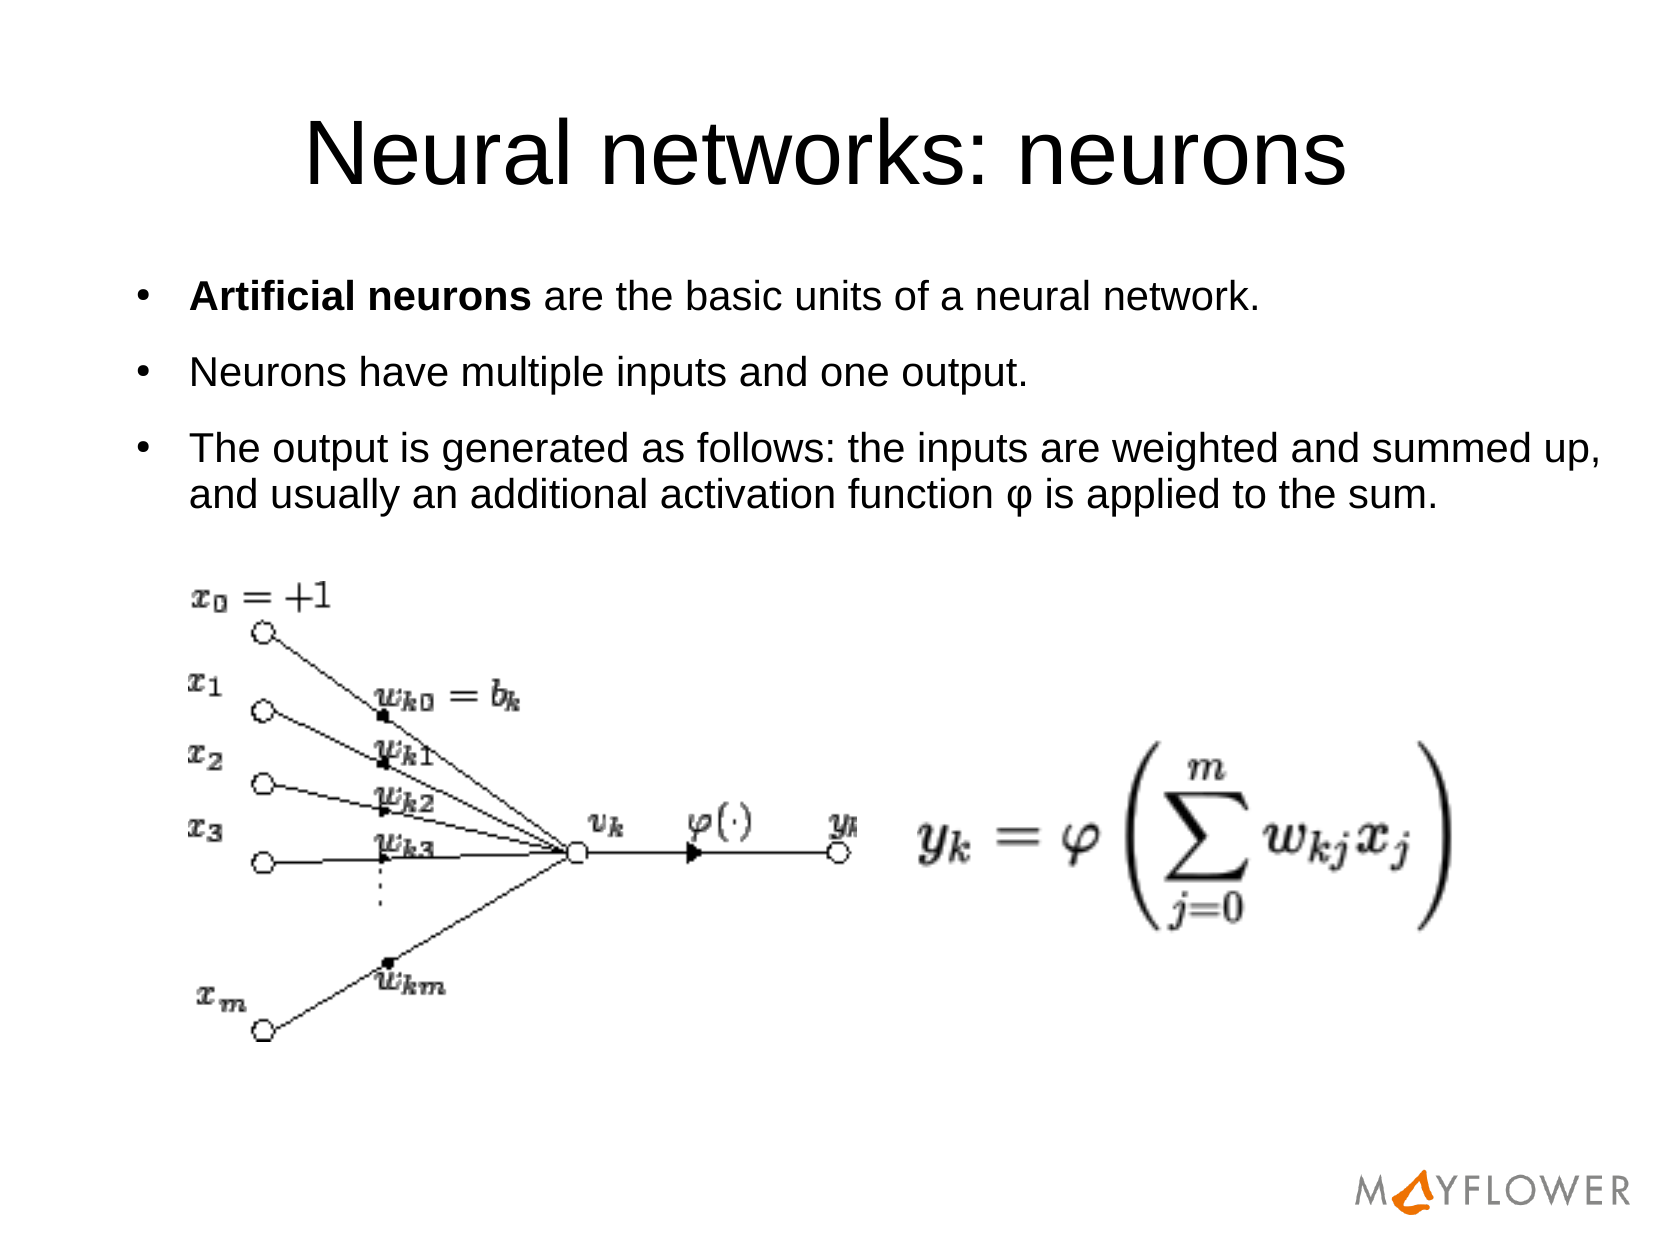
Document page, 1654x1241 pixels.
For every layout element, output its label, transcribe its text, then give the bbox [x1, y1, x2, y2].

picture [1355, 1169, 1630, 1215]
picture [188, 581, 857, 1042]
picture [917, 736, 1467, 943]
title Neural networks: neurons [82, 49, 1571, 257]
list Artificial neurons are the basic units of a neural network. Neurons have multiple inputs and one output. The output is generated as follows: the inputs are weighted and summed up, and usually an additional activation function φ is applied to the sum. [118, 272, 1607, 993]
